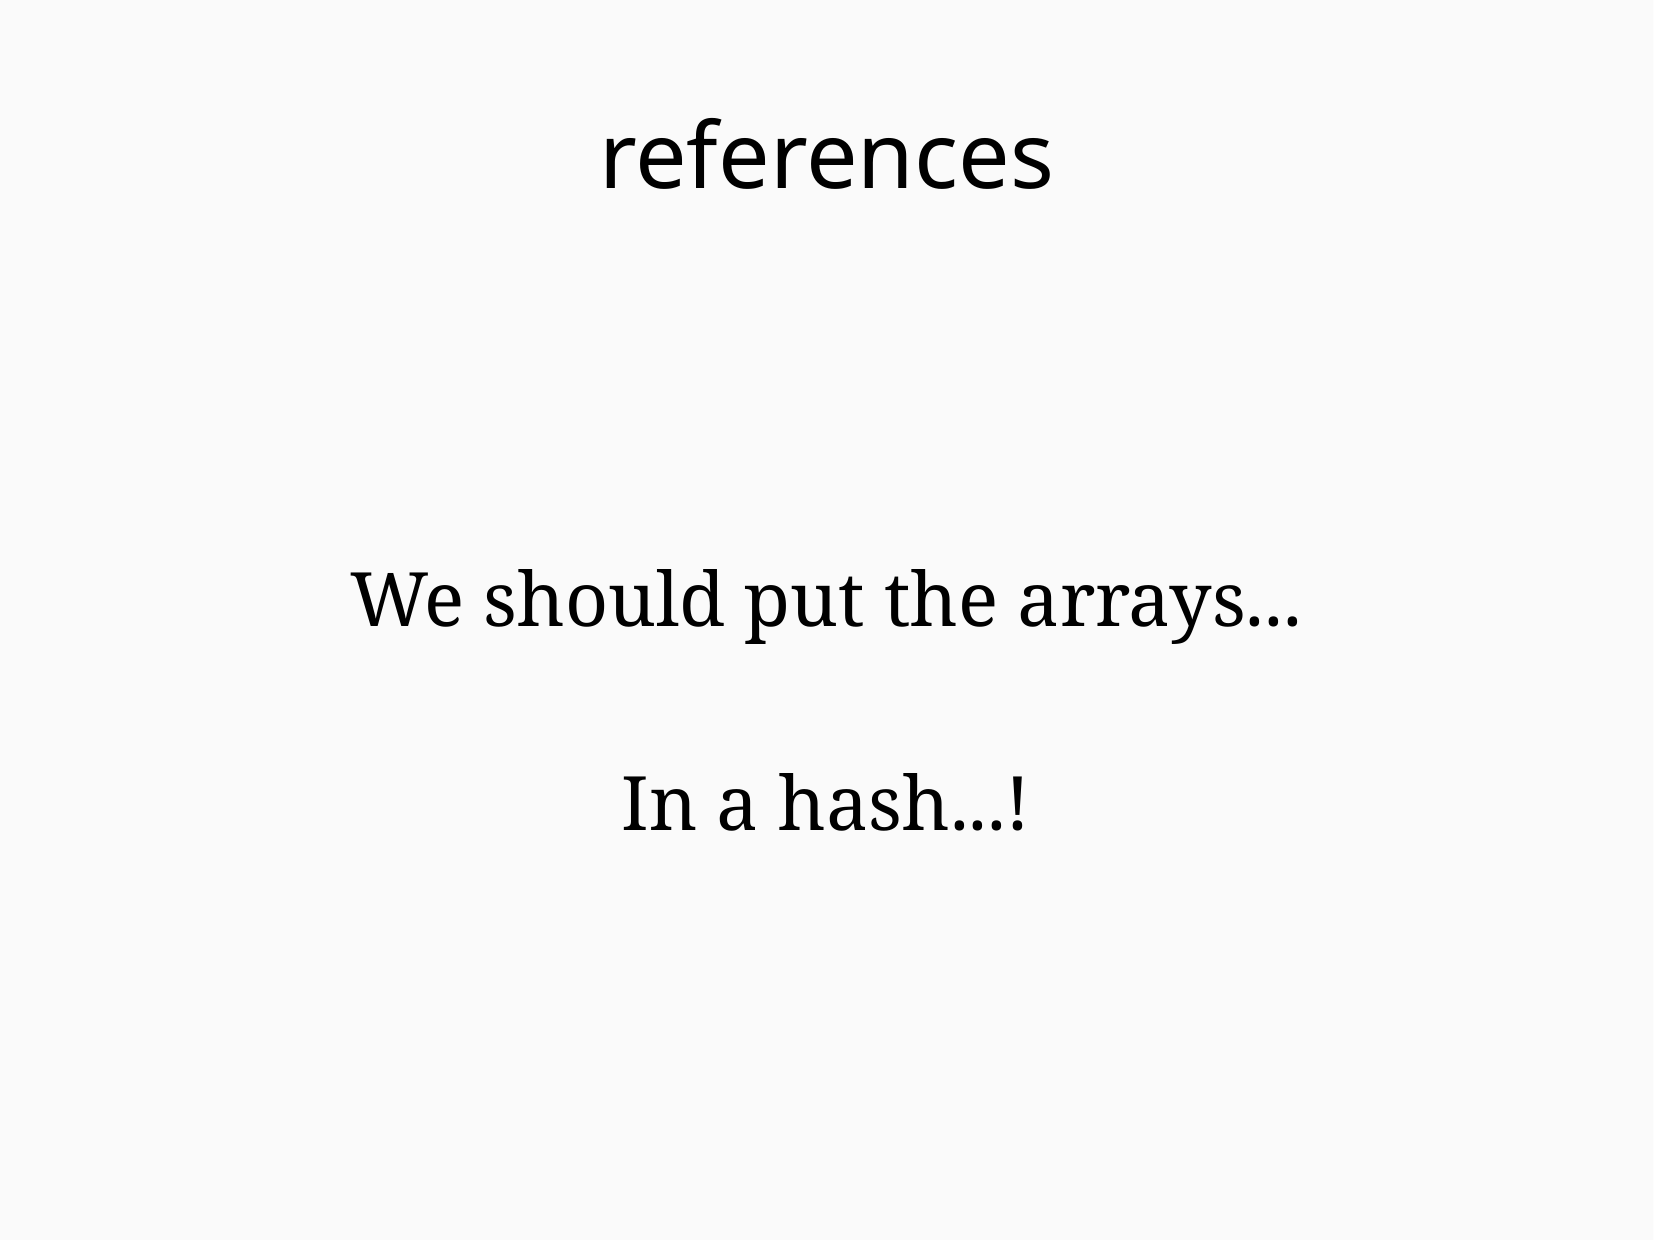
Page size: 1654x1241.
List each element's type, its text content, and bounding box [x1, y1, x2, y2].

subtitle We should put the arrays... In a hash...! [82, 290, 1571, 1109]
title references [82, 49, 1571, 257]
